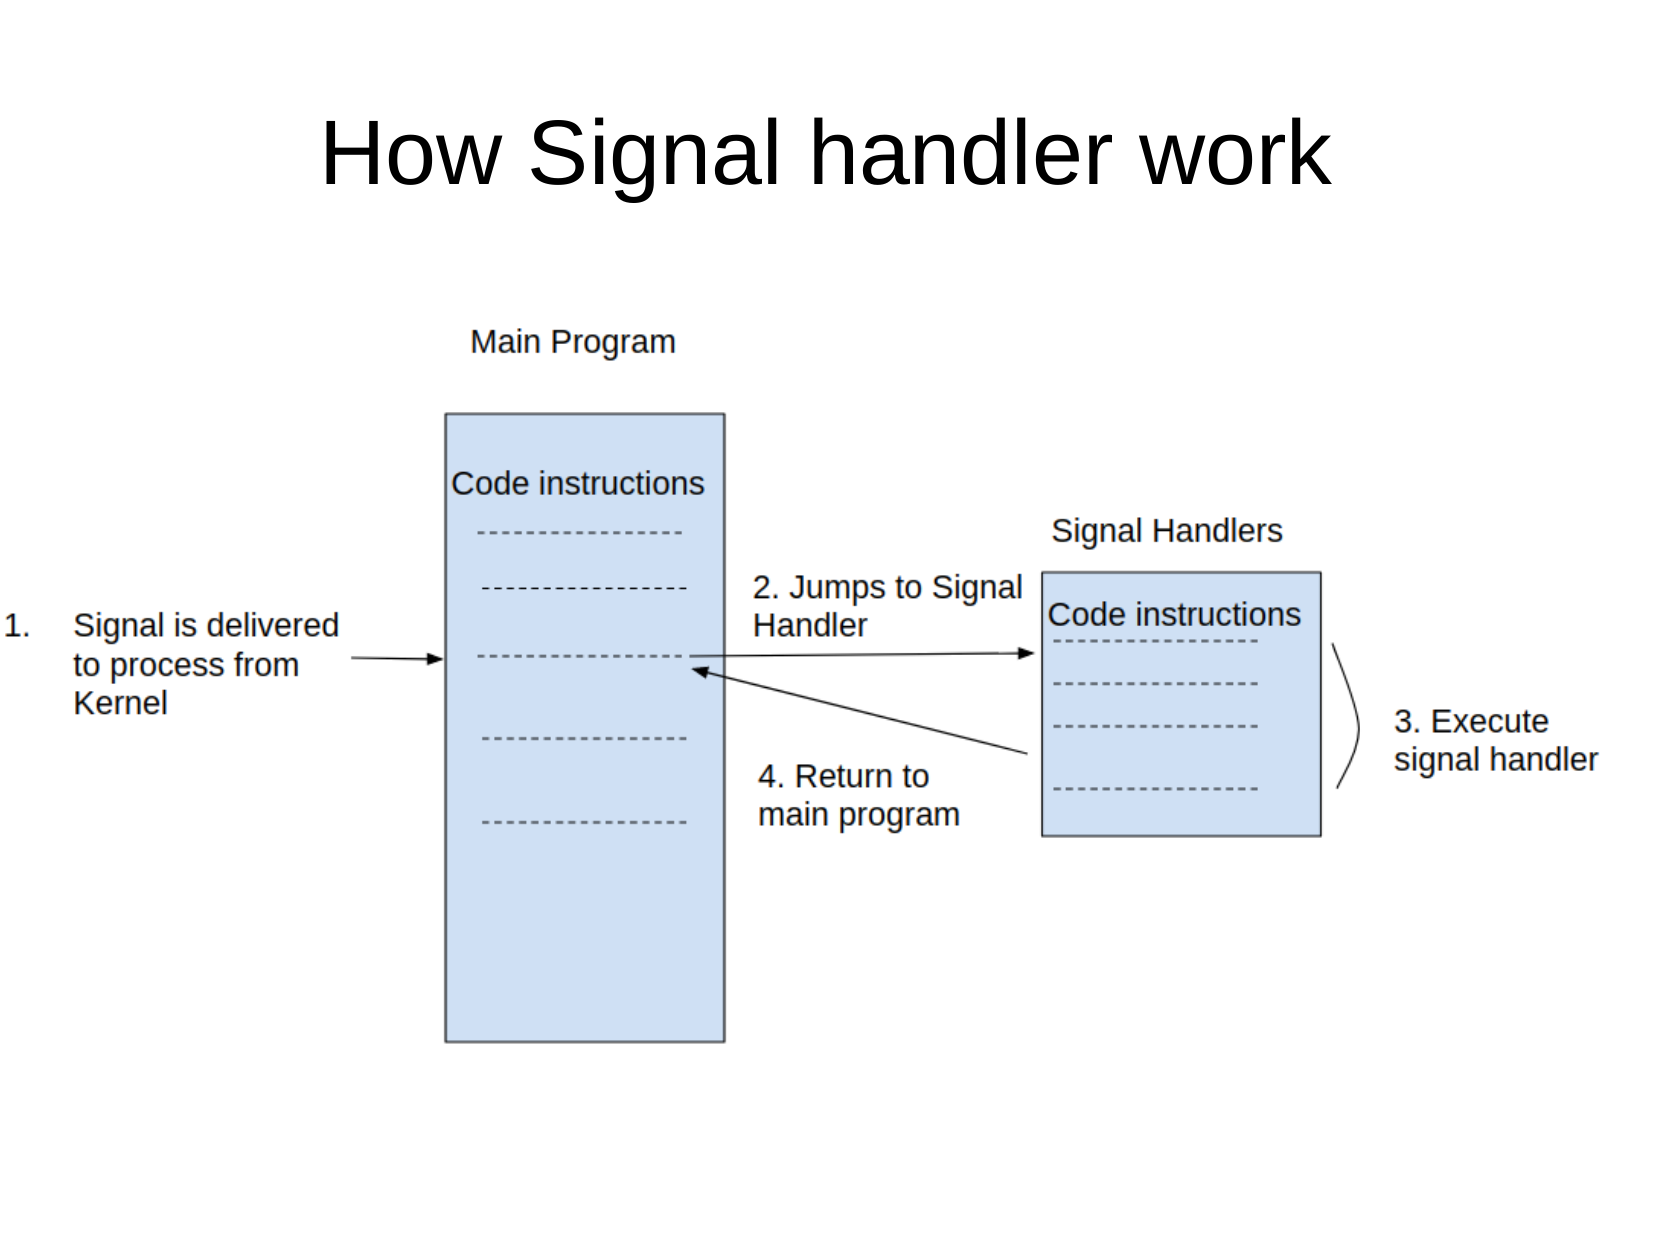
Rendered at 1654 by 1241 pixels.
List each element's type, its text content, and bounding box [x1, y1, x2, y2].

title How Signal handler work [82, 49, 1571, 254]
picture [1, 254, 1619, 1120]
